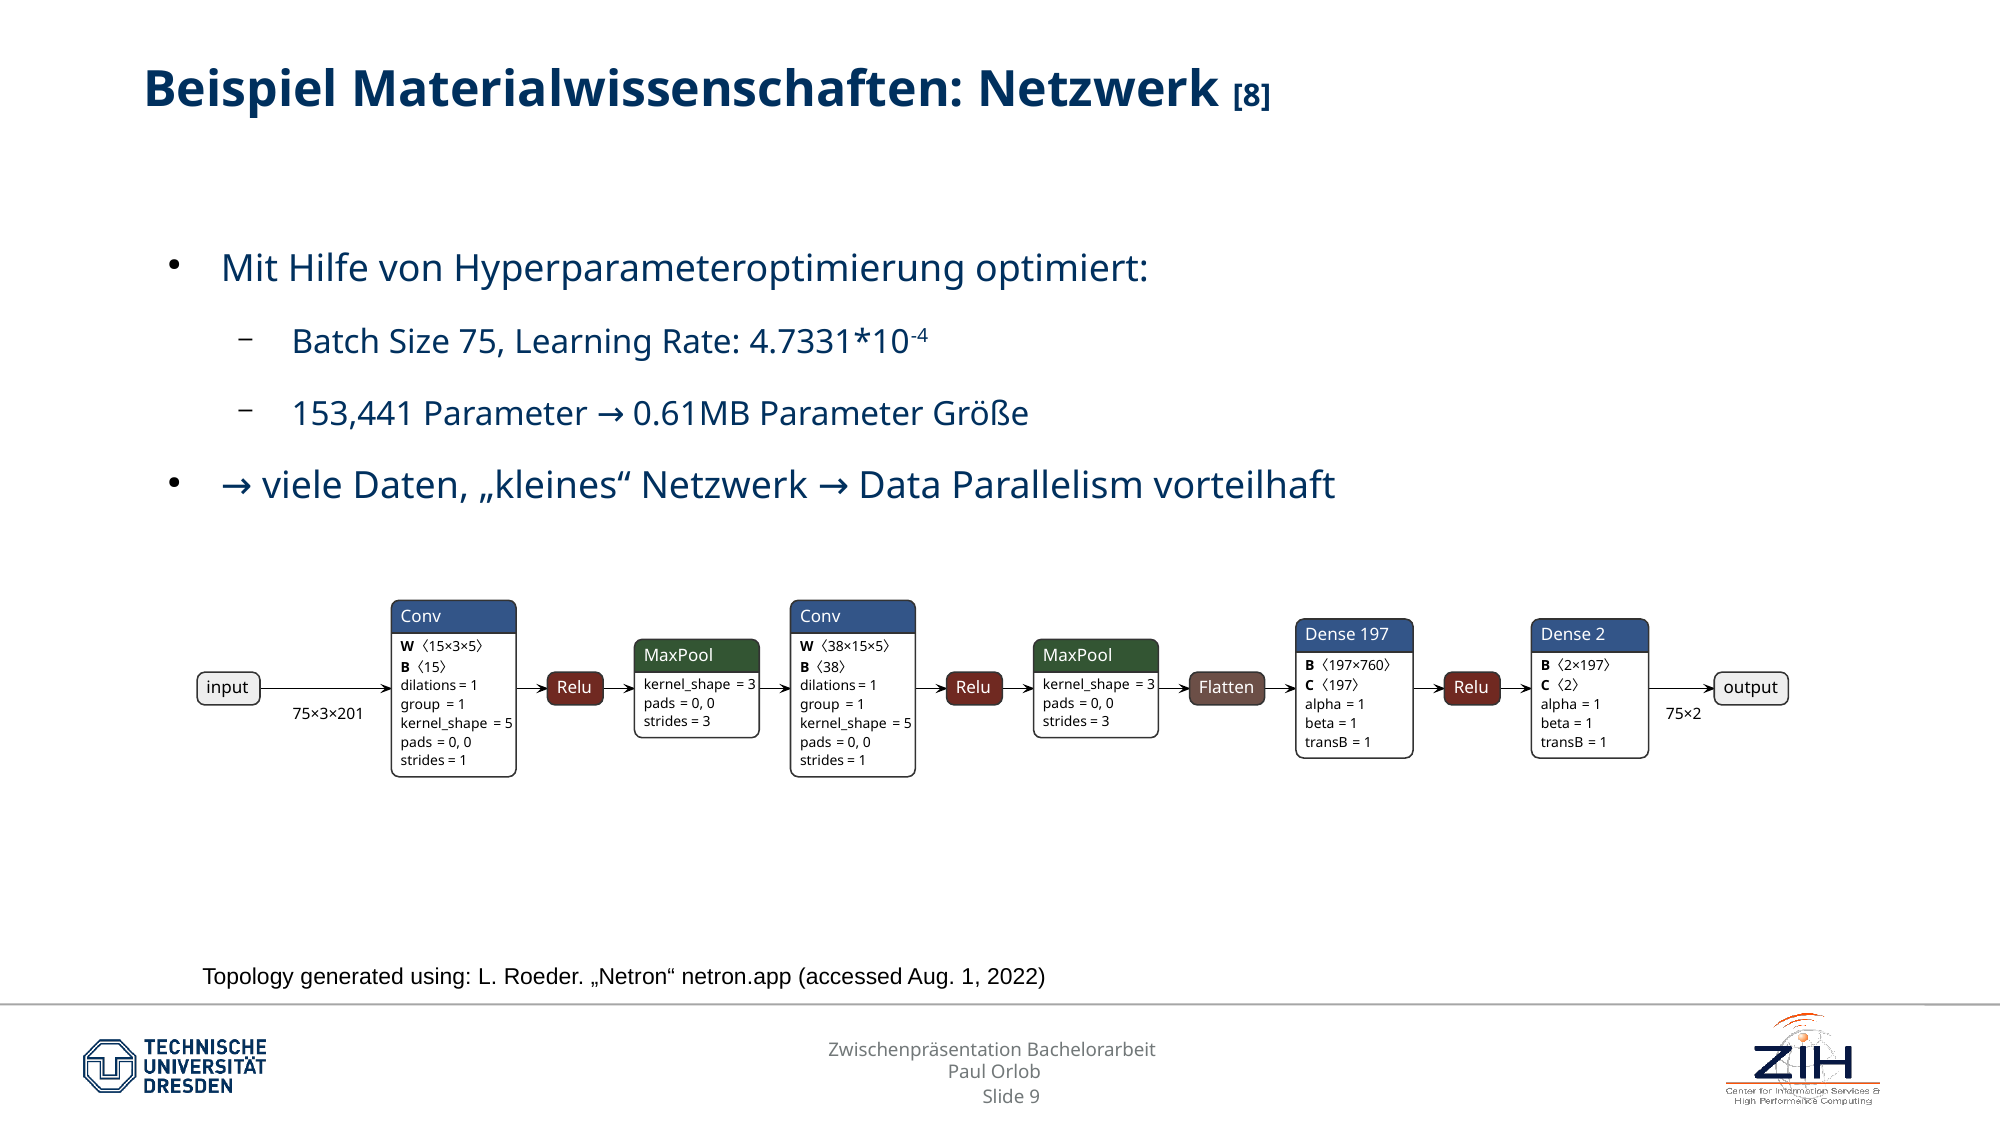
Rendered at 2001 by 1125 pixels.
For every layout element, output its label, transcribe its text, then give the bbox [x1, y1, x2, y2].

list Mit Hilfe von Hyperparameteroptimierung optimiert: Batch Size 75, Learning Rate: 4.7331*10-4 153,441 Parameter → 0.61MB Parameter Größe → viele Daten, „kleines“ Netzwerk → Data Parallelism vorteilhaft [150, 243, 1720, 957]
picture [83, 1039, 266, 1093]
title Beispiel Materialwissenschaften: Netzwerk [8] [143, 56, 1880, 169]
picture [1726, 1013, 1880, 1105]
picture [187, 590, 1799, 788]
text_box Topology generated using: L. Roeder. „Netron“ netron.app (accessed Aug. 1, 2022) [187, 956, 1163, 997]
